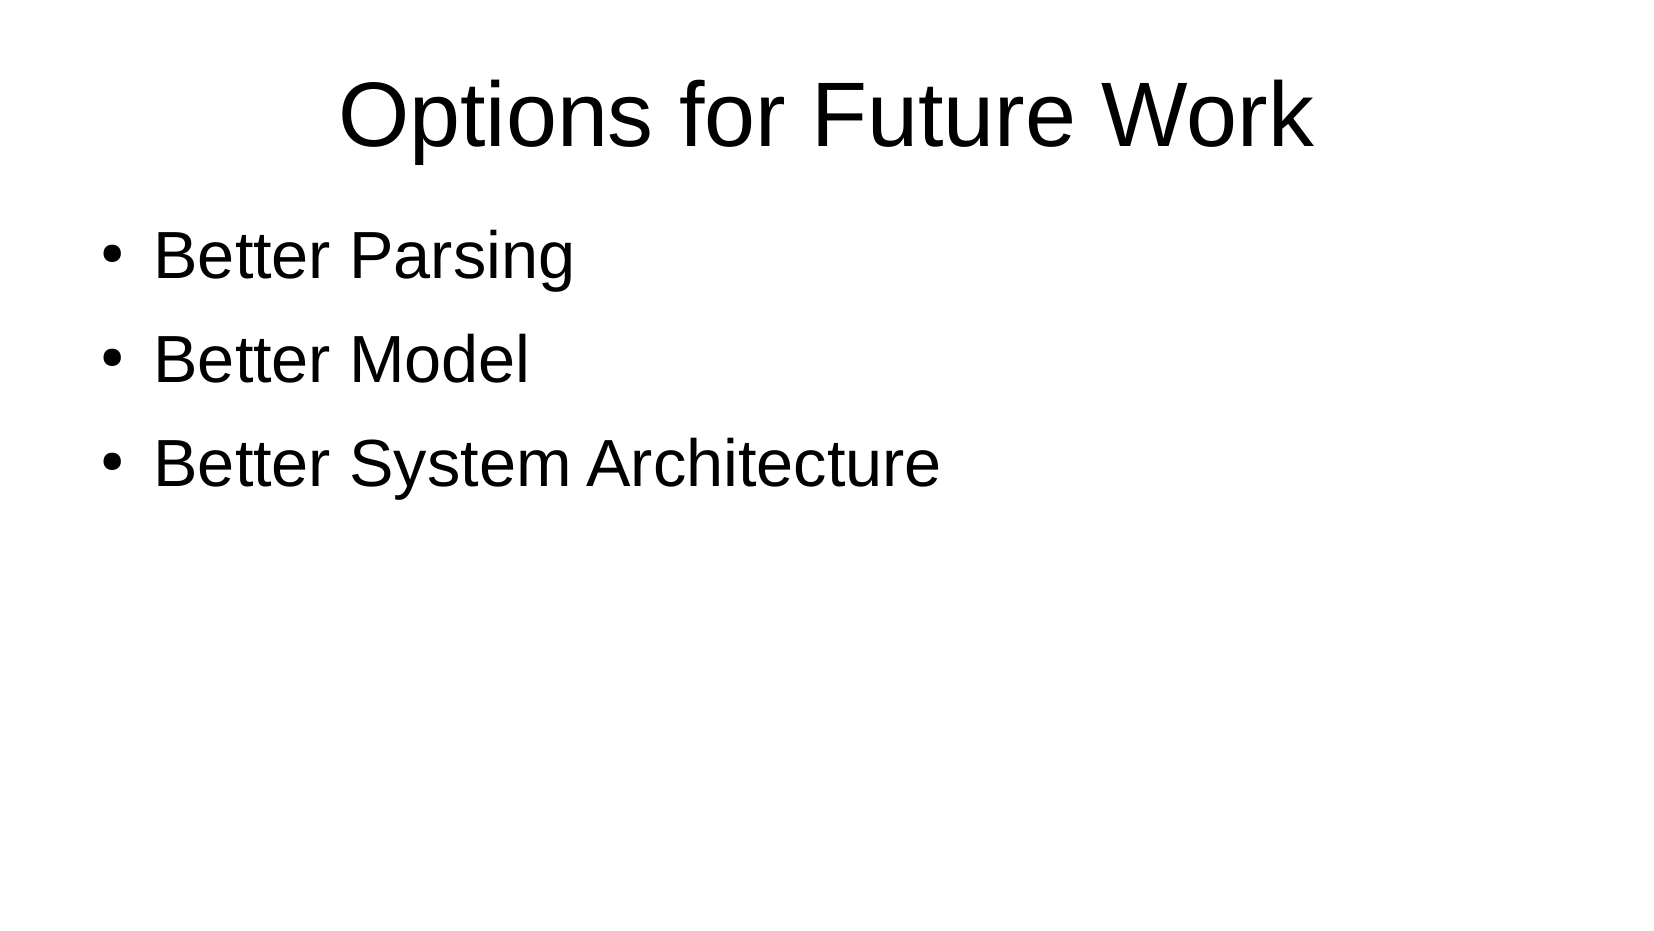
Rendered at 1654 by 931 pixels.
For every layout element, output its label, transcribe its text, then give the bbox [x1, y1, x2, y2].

list Better Parsing Better Model Better System Architecture [82, 217, 1571, 758]
title Options for Future Work [82, 37, 1571, 193]
